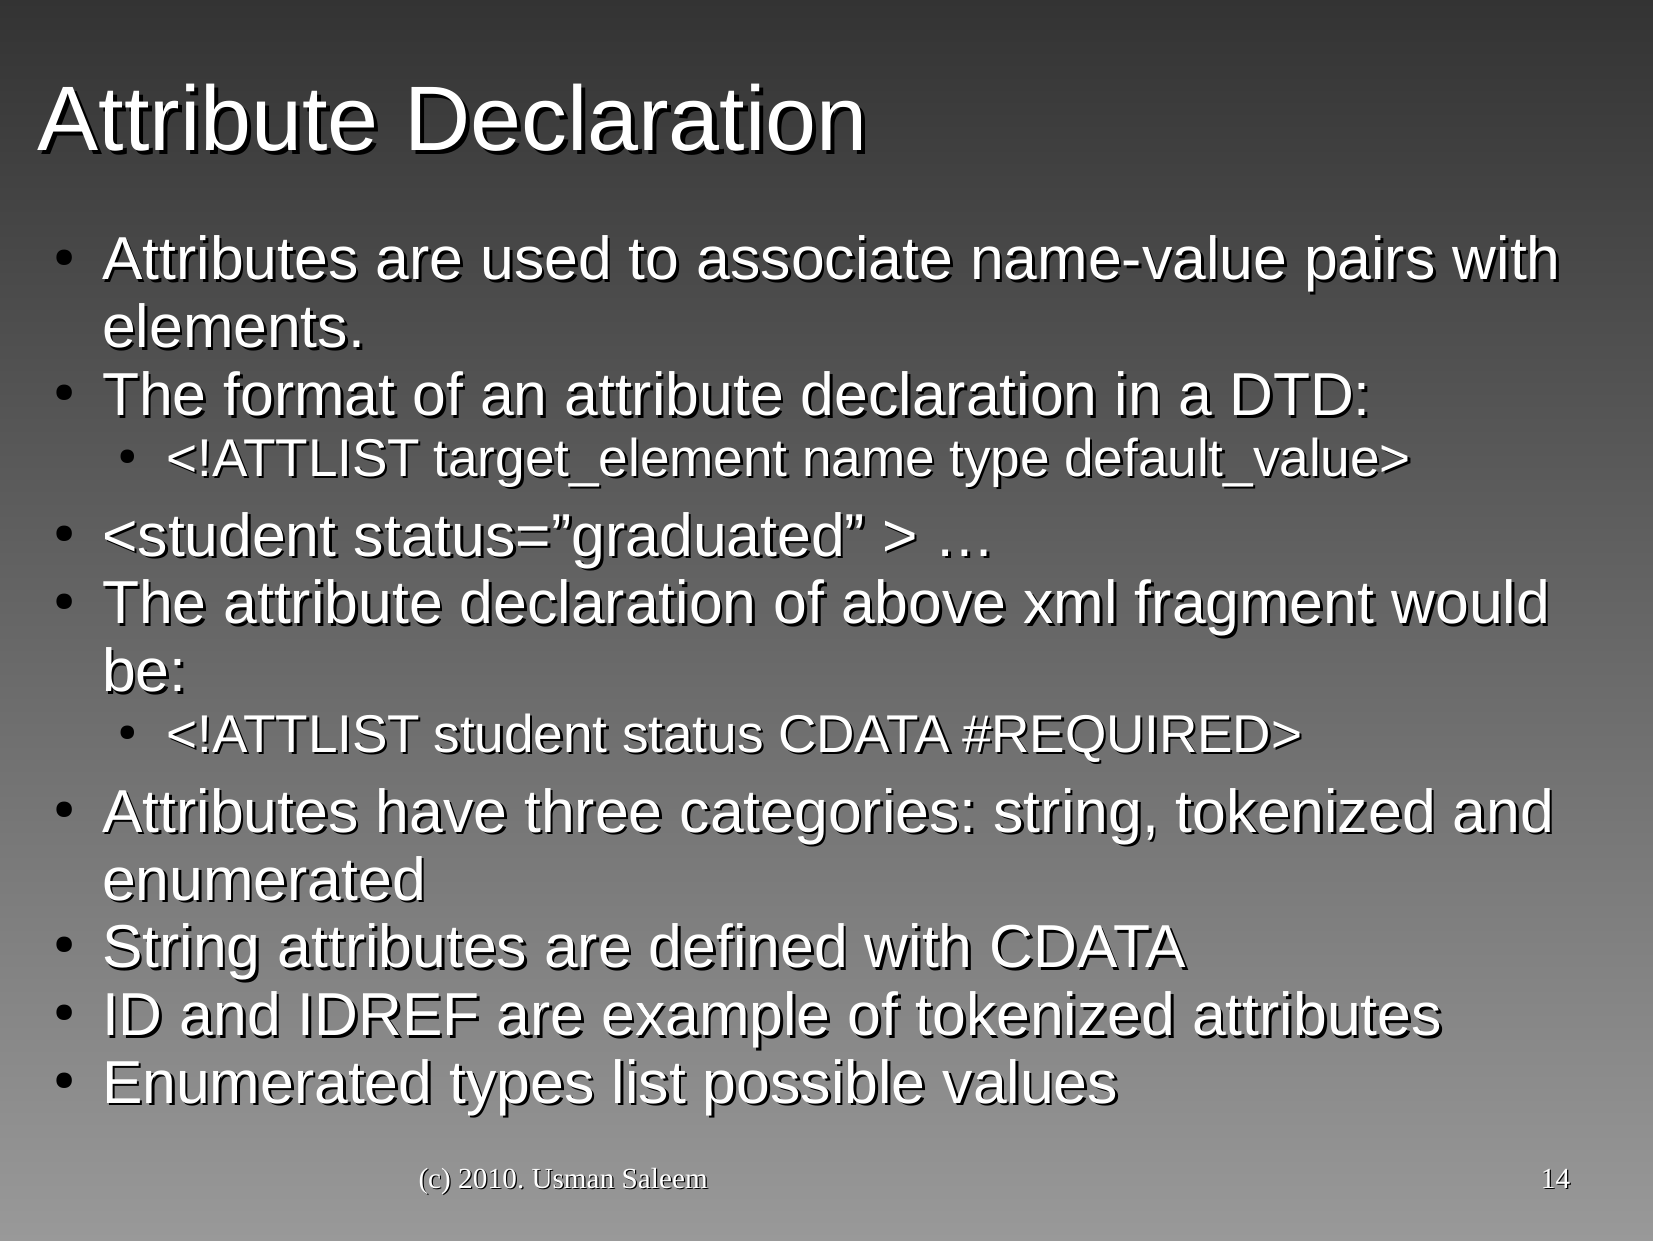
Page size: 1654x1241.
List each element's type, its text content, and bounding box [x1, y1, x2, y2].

list Attributes are used to associate name-value pairs with elements. The format of an attribute declaration in a DTD: <!ATTLIST target_element name type default_value> <student status=”graduated” > … The attribute declaration of above xml fragment would be: <!ATTLIST student status CDATA #REQUIRED> Attributes have three categories: string, tokenized and enumerated String attributes are defined with CDATA ID and IDREF are example of tokenized attributes Enumerated types list possible values [37, 225, 1613, 1126]
title Attribute Declaration [37, 56, 1613, 181]
